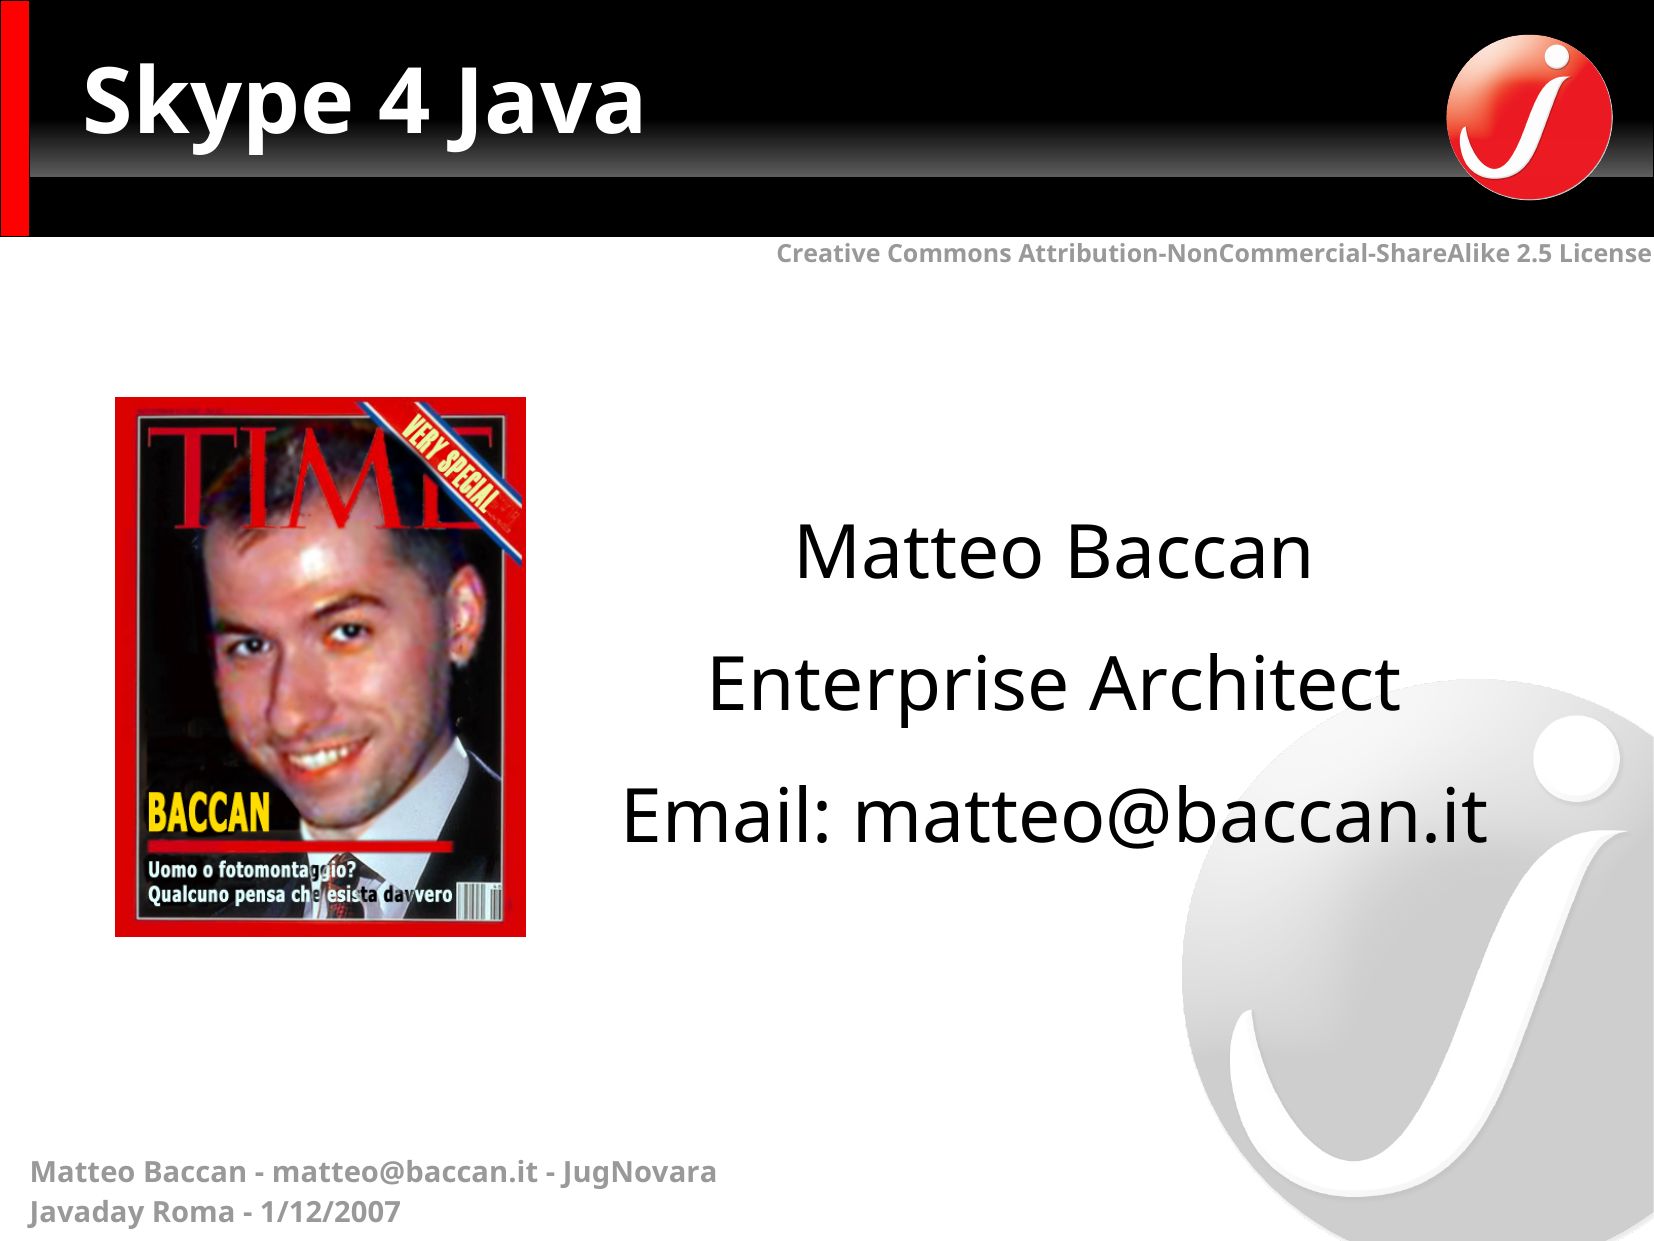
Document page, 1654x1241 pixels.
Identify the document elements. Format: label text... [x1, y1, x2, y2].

list Matteo Baccan Enterprise Architect Email: matteo@baccan.it [556, 498, 1536, 834]
title Skype 4 Java [82, 43, 1571, 154]
picture [115, 397, 526, 937]
text_box [627, 219, 1188, 291]
picture [1434, 28, 1625, 207]
picture [1181, 679, 1654, 1241]
